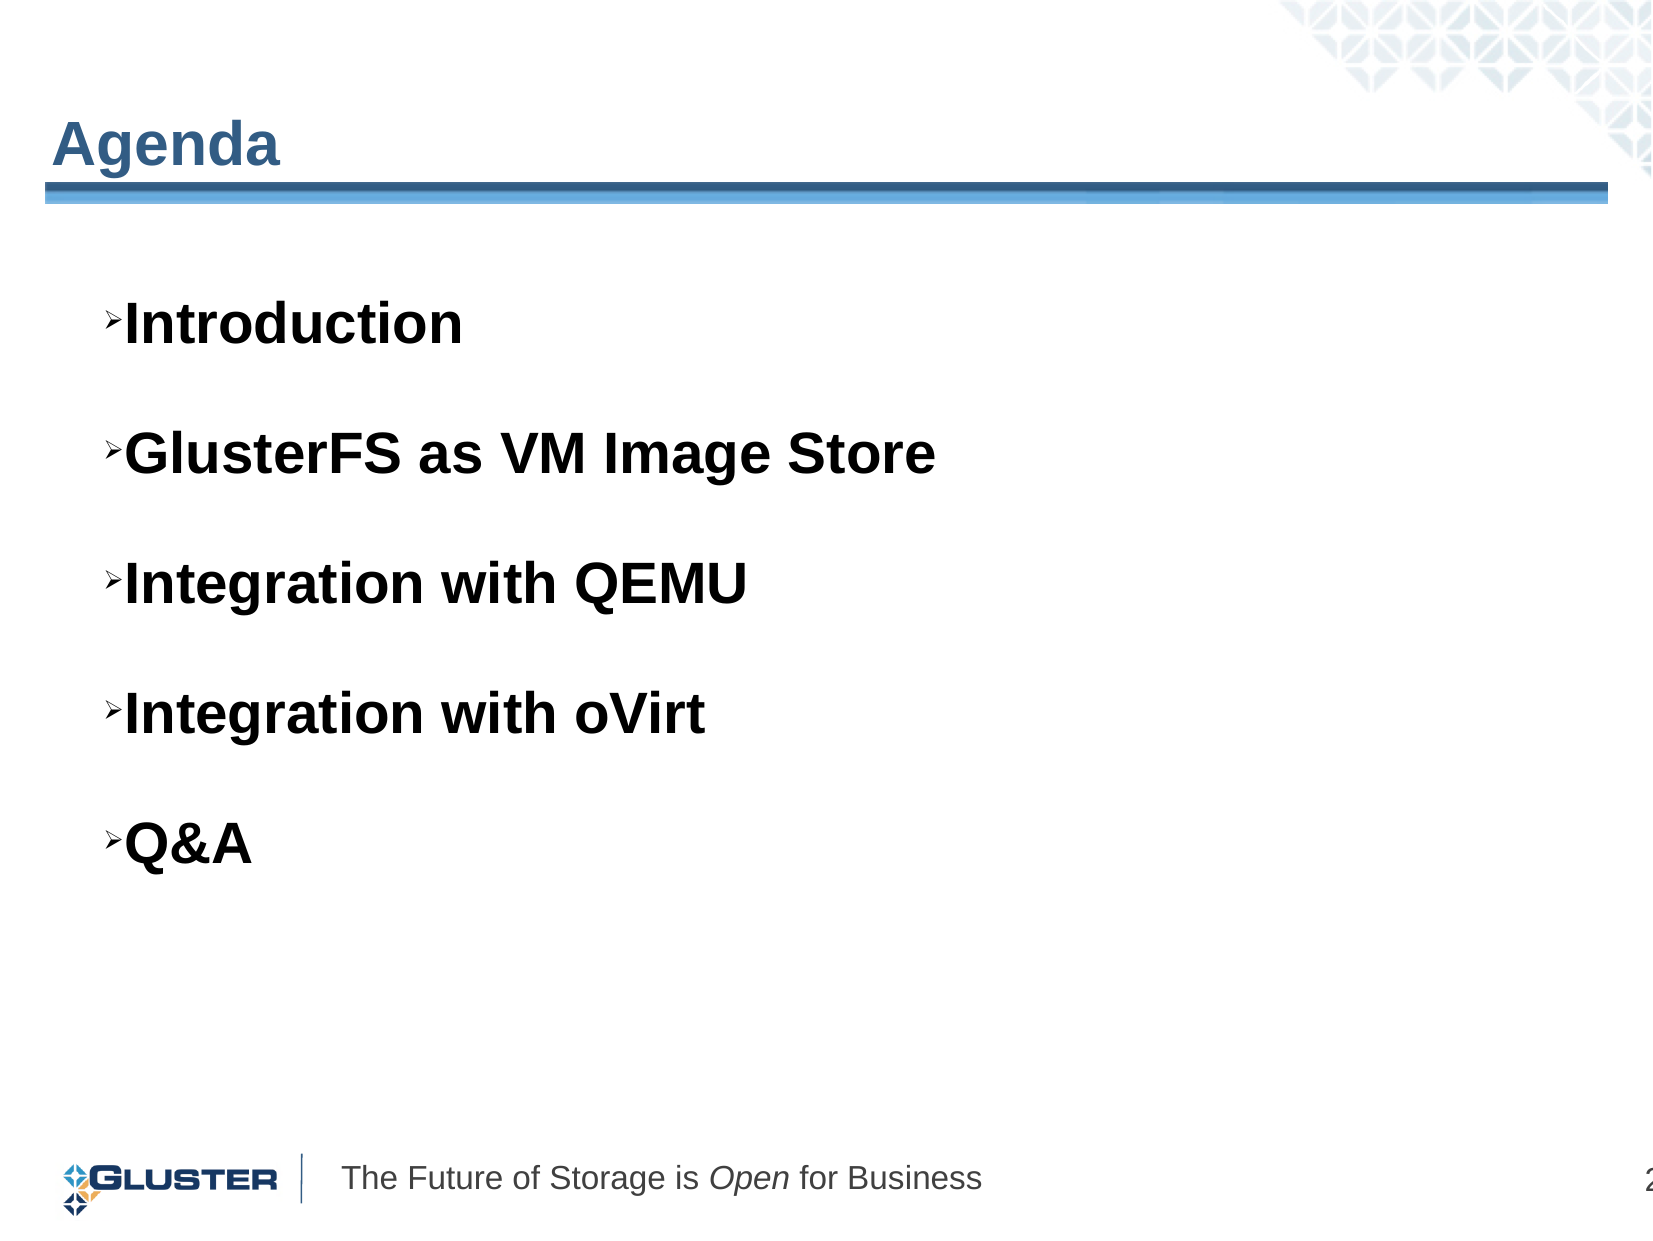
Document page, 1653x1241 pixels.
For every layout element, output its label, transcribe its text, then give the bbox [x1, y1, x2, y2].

title Agenda [36, 20, 1462, 171]
text_box Introduction GlusterFS as VM Image Store Integration with QEMU Integration with oVirt Q&A [88, 283, 1565, 1063]
picture [38, 1145, 292, 1237]
picture [45, 0, 1652, 204]
